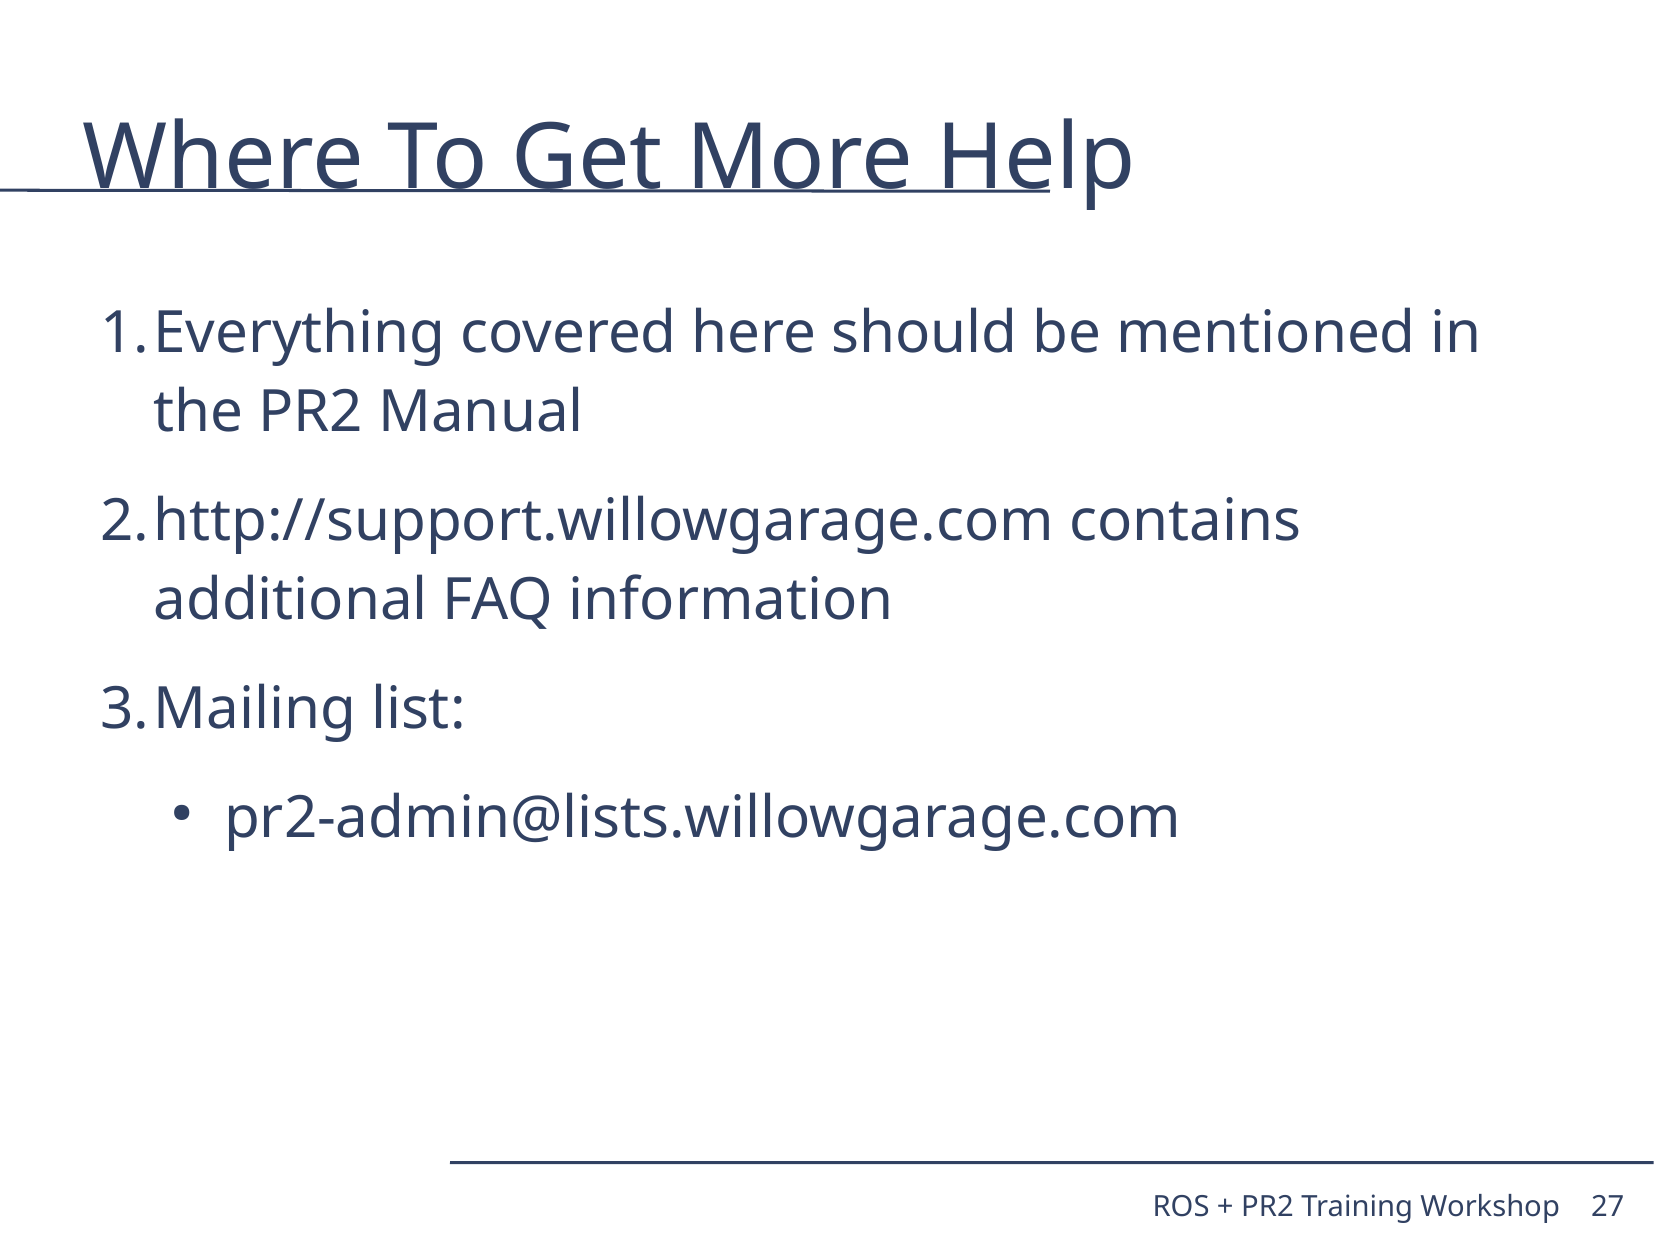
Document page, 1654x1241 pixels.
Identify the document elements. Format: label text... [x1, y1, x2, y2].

title Where To Get More Help [82, 56, 1571, 250]
list Everything covered here should be mentioned in the PR2 Manual http://support.willowgarage.com contains additional FAQ information Mailing list: pr2-admin@lists.willowgarage.com [82, 290, 1571, 1109]
